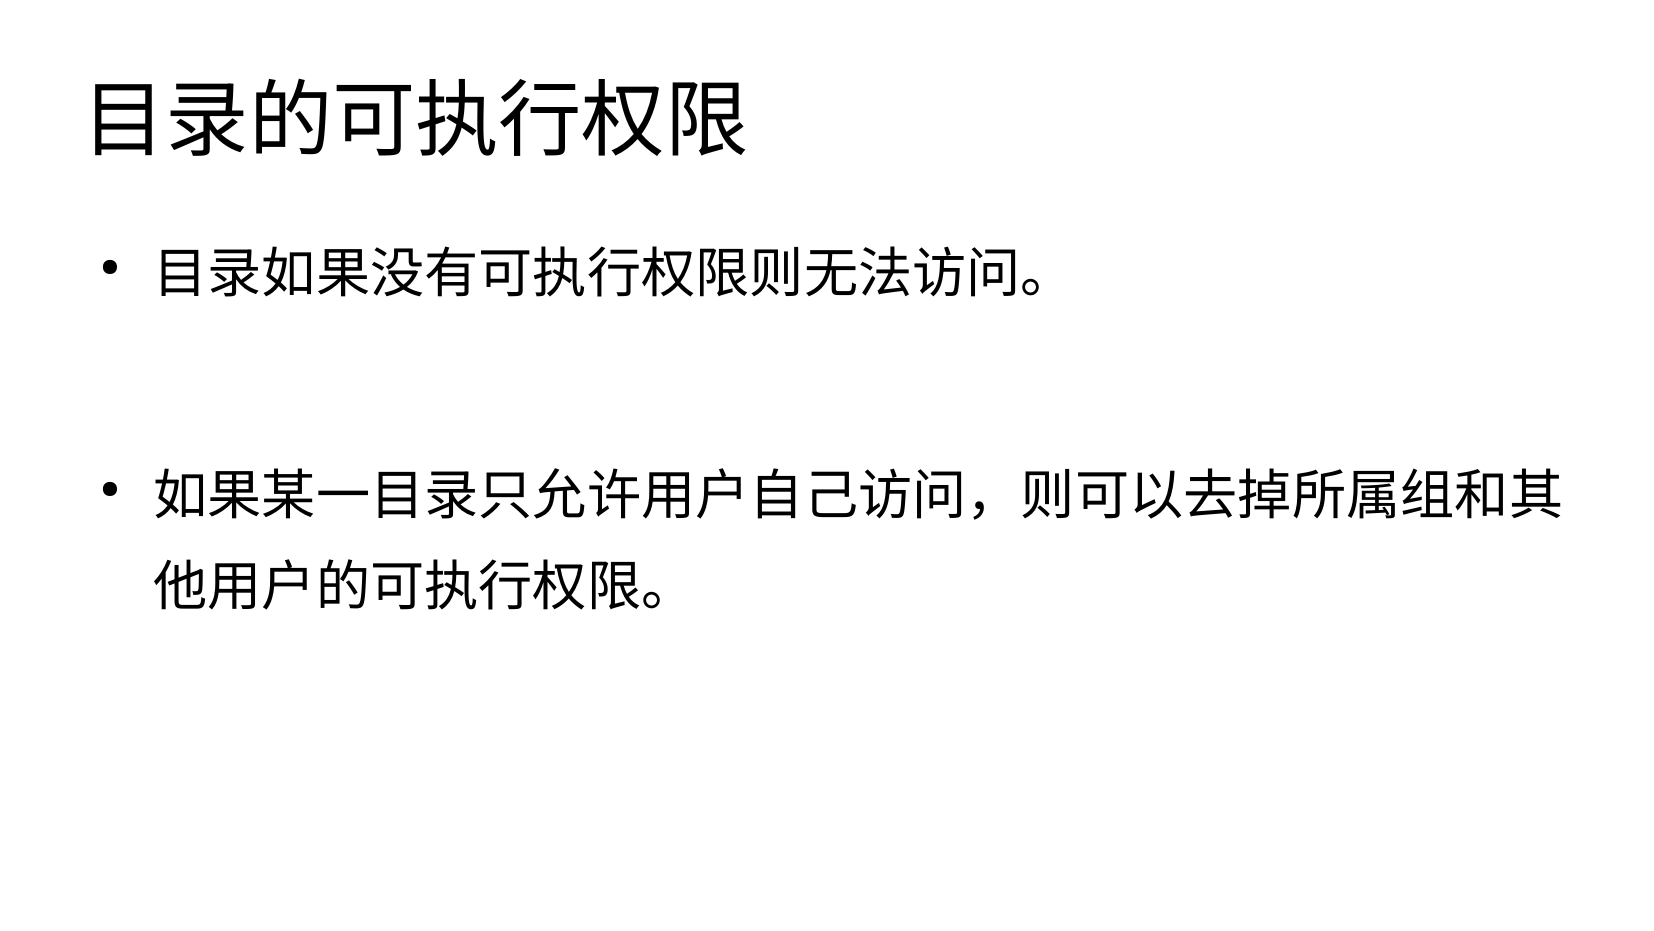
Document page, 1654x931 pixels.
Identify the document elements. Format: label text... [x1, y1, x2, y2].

title 目录的可执行权限 [82, 37, 1571, 189]
list 目录如果没有可执行权限则无法访问。 如果某一目录只允许用户自己访问，则可以去掉所属组和其他用户的可执行权限。 [82, 217, 1571, 758]
